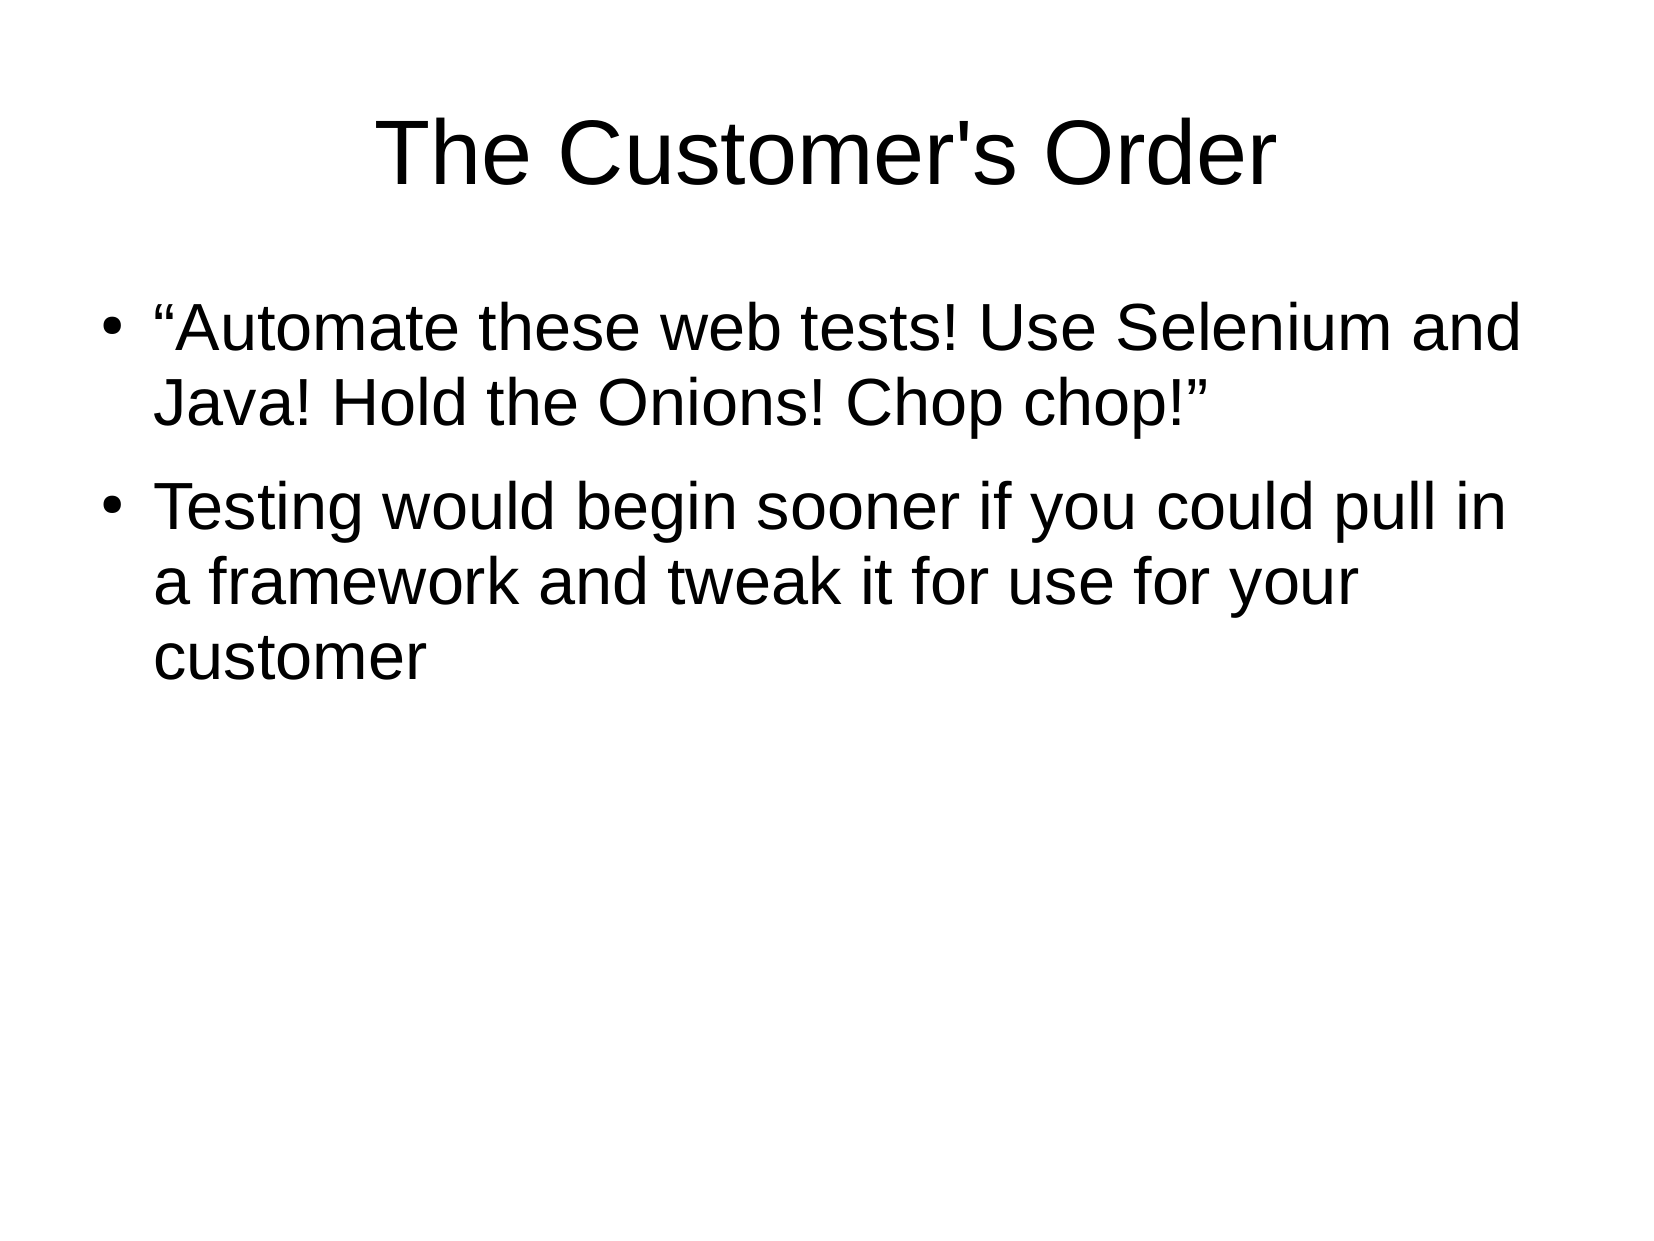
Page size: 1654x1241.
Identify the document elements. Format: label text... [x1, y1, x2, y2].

list “Automate these web tests! Use Selenium and Java! Hold the Onions! Chop chop!” Testing would begin sooner if you could pull in a framework and tweak it for use for your customer [82, 290, 1538, 1010]
title The Customer's Order [82, 49, 1571, 257]
